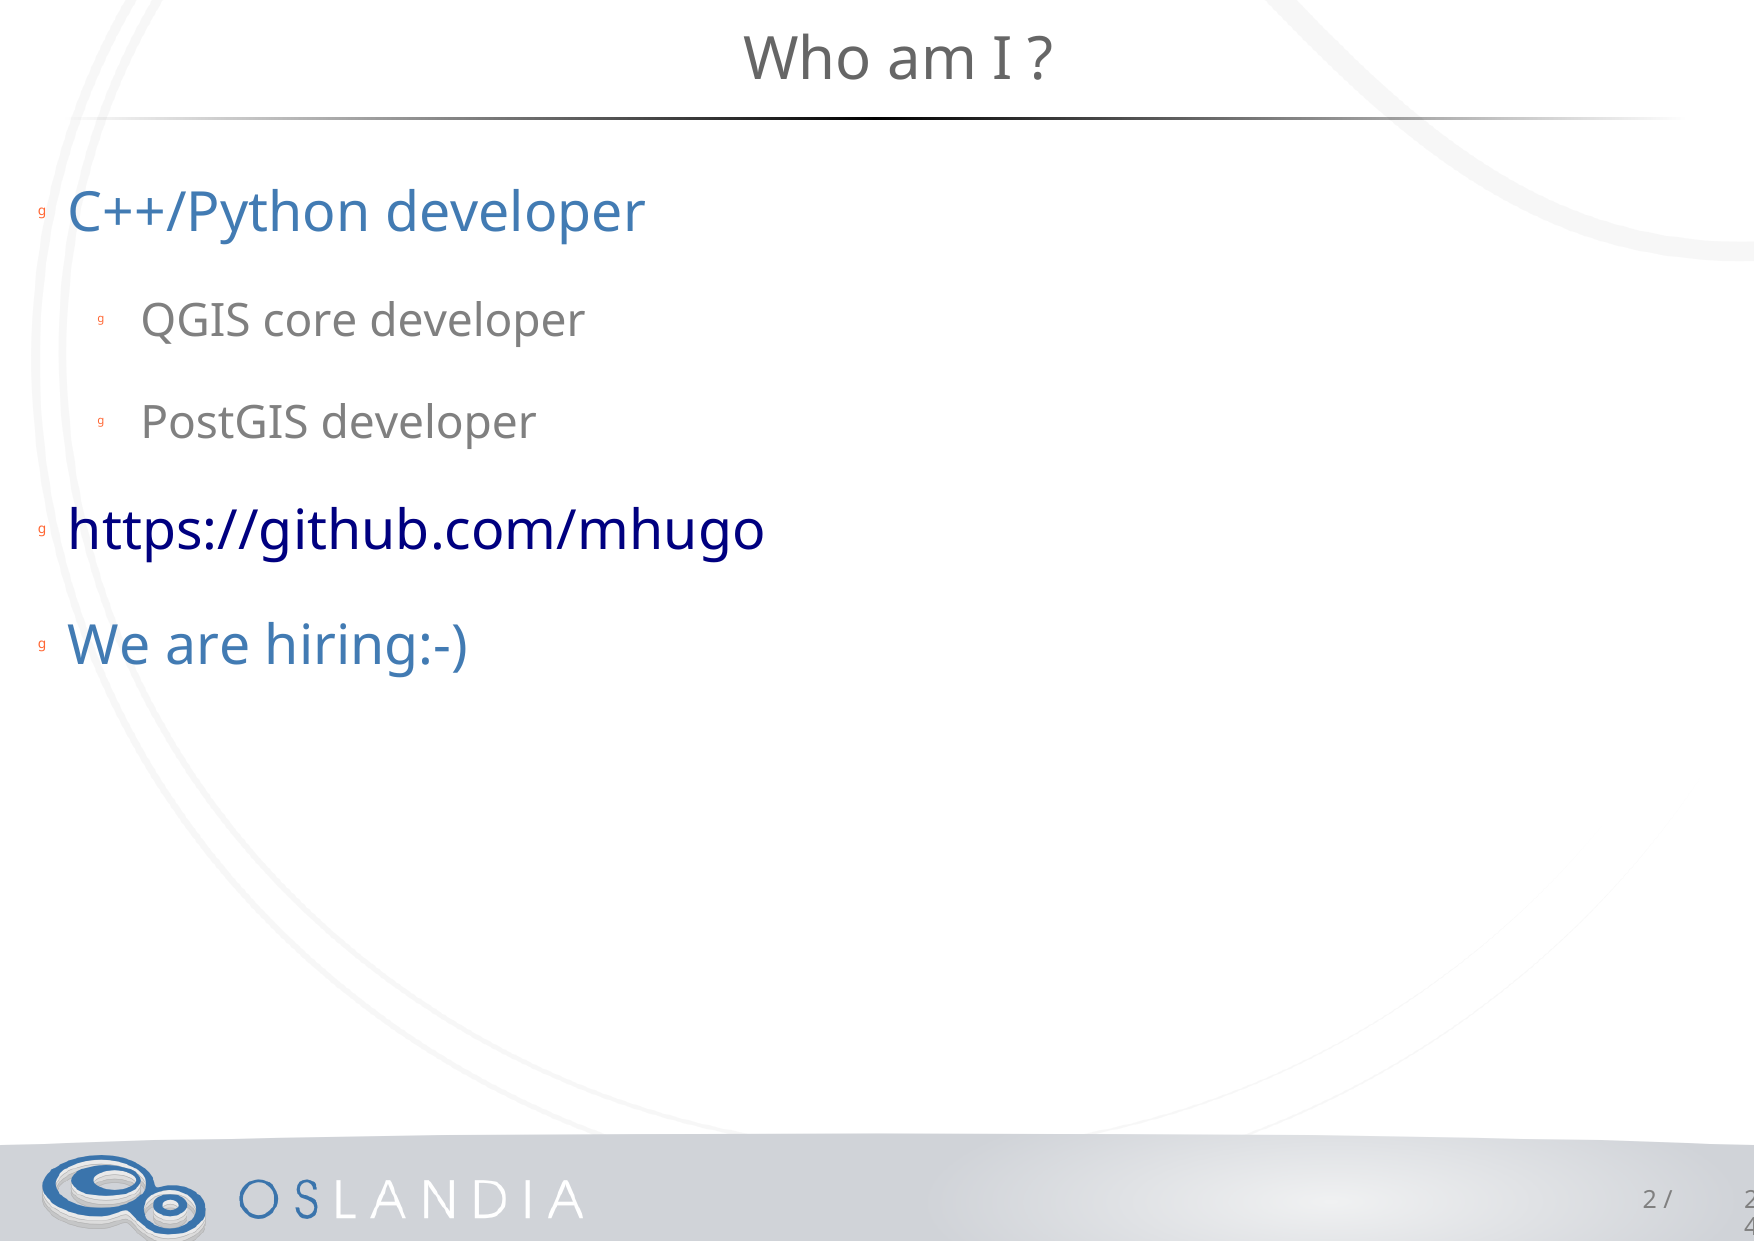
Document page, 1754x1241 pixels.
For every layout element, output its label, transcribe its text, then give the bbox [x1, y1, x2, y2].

title Who am I ? [31, 14, 1754, 98]
list C++/Python developer QGIS core developer PostGIS developer https://github.com/mhugo We are hiring:-) [37, 172, 1710, 1090]
picture [1747, 1221, 1753, 1229]
picture [0, 0, 1754, 1241]
